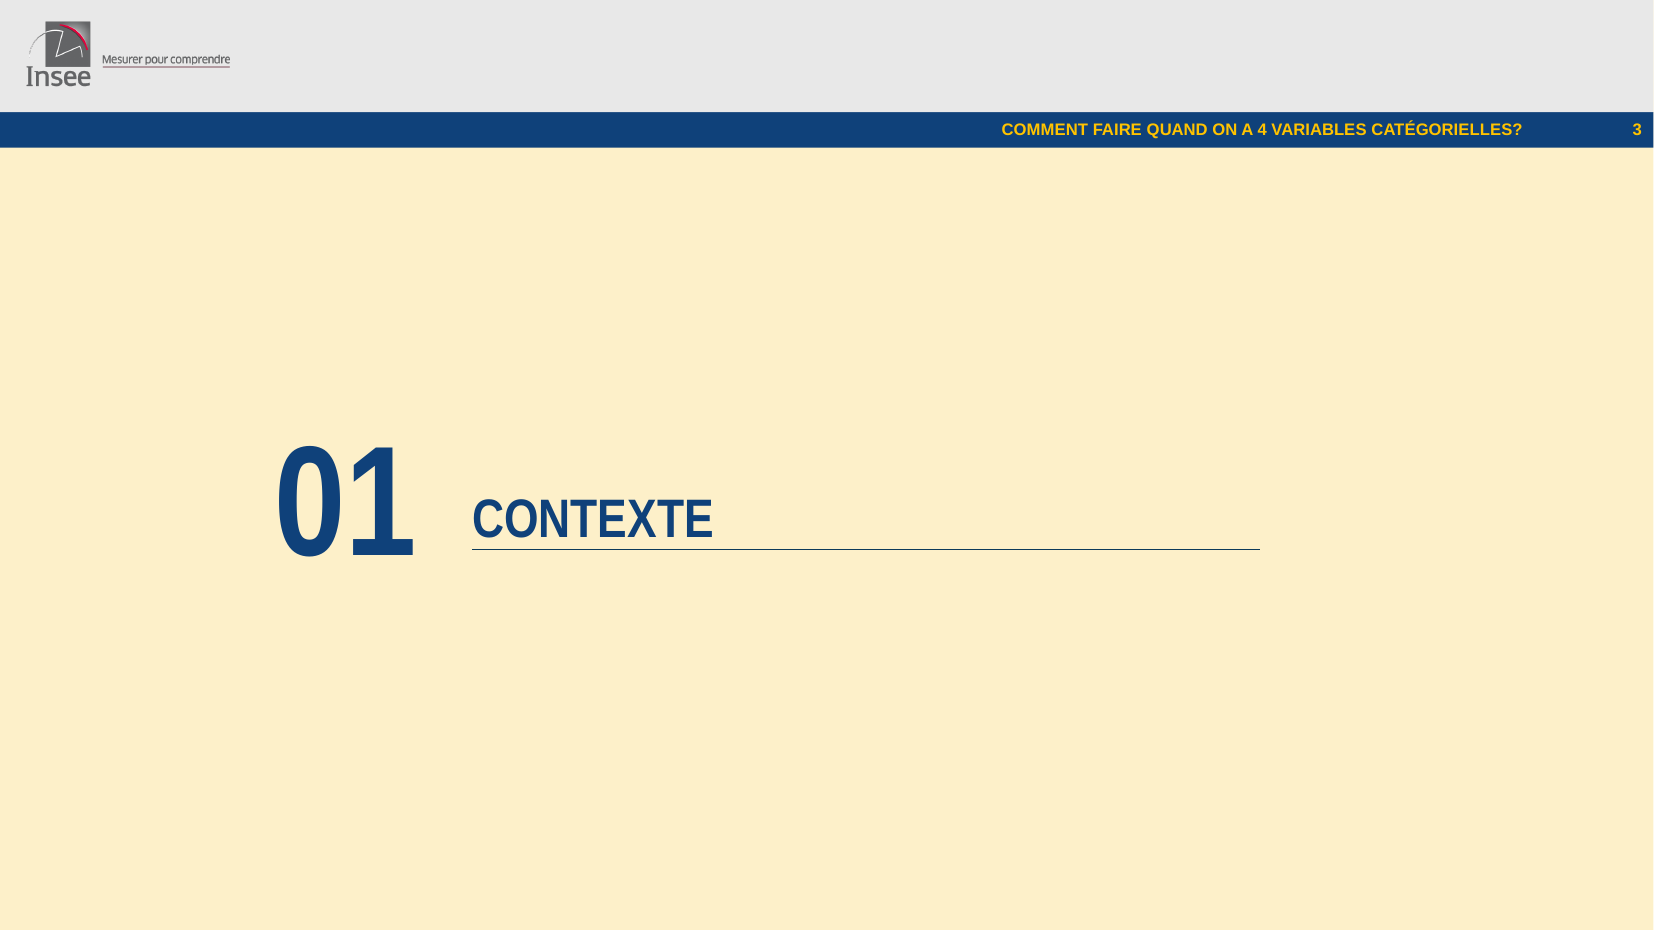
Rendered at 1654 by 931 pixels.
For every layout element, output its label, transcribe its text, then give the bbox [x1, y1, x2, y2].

text_box 01 [230, 383, 461, 615]
picture [23, 0, 230, 89]
title Contexte [472, 401, 1359, 550]
